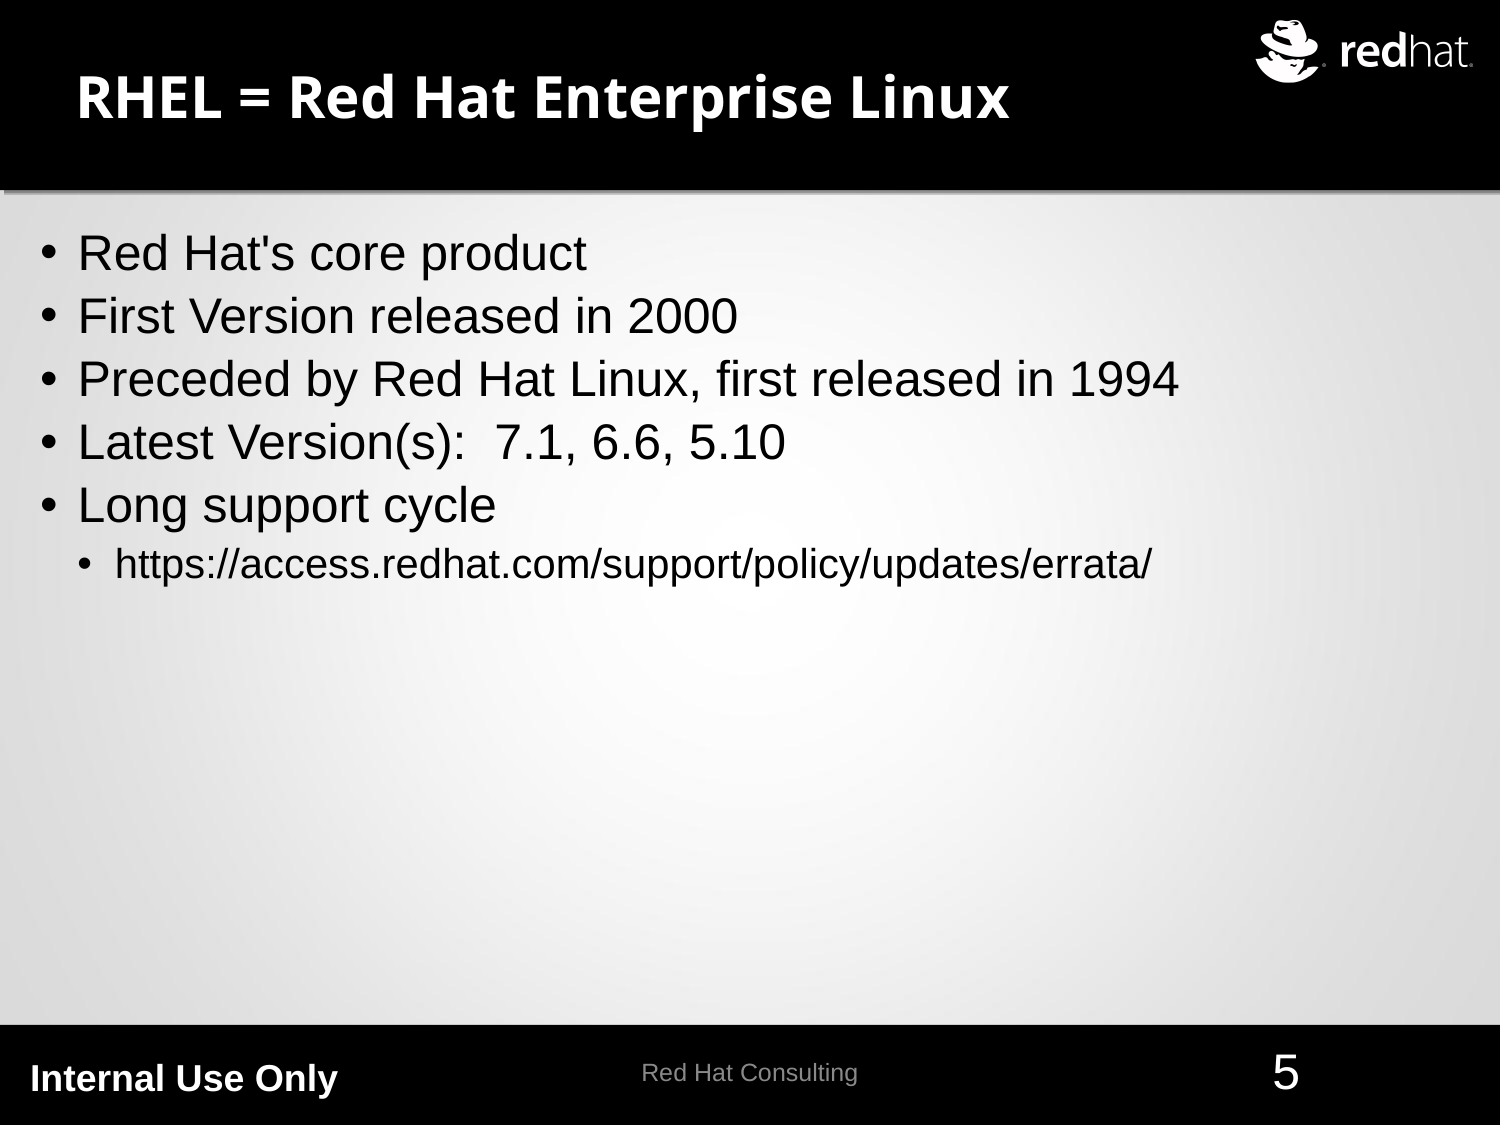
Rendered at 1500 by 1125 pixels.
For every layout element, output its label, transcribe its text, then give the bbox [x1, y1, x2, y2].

picture [0, 191, 1500, 1024]
list Red Hat's core product First Version released in 2000 Preceded by Red Hat Linux, first released in 1994 Latest Version(s): 7.1, 6.6, 5.10 Long support cycle https://access.redhat.com/support/policy/updates/errata/ [24, 216, 1471, 992]
title RHEL = Red Hat Enterprise Linux [0, 0, 1234, 191]
text_box <number> [1257, 1042, 1426, 1103]
picture [1254, 12, 1476, 88]
text_box Red Hat Consulting [512, 1042, 988, 1103]
